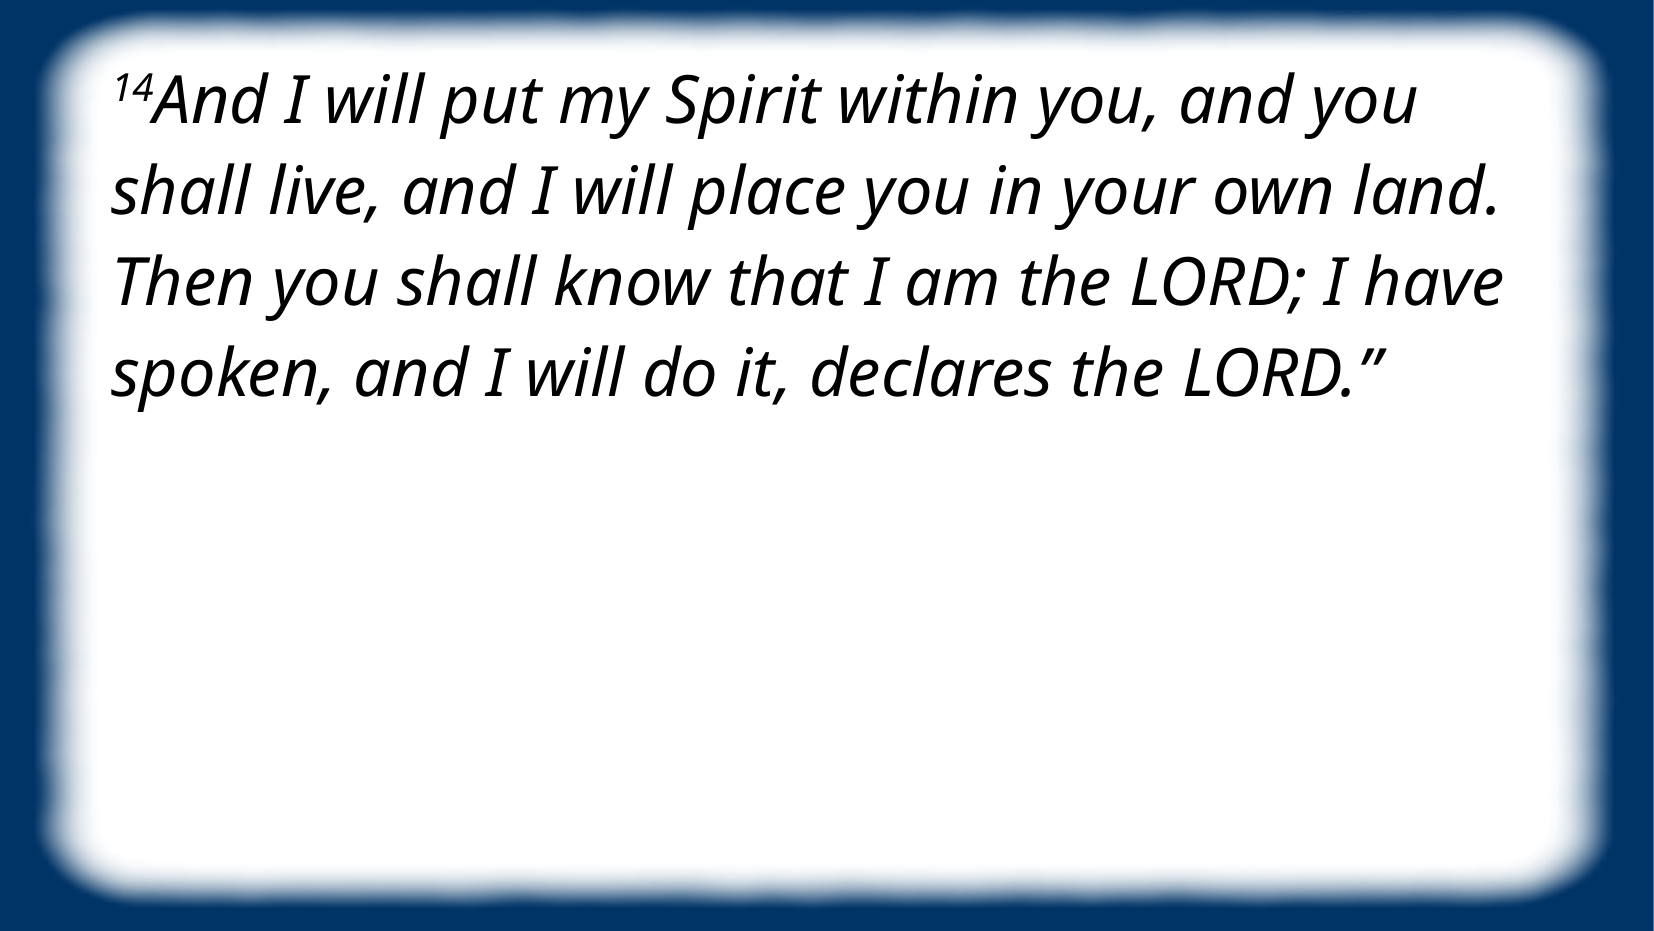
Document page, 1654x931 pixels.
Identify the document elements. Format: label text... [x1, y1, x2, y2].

picture [0, 0, 1654, 931]
text_box 14And I will put my Spirit within you, and you shall live, and I will place you in your own land. Then you shall know that I am the LORD; I have spoken, and I will do it, declares the LORD.” [96, 45, 1567, 421]
